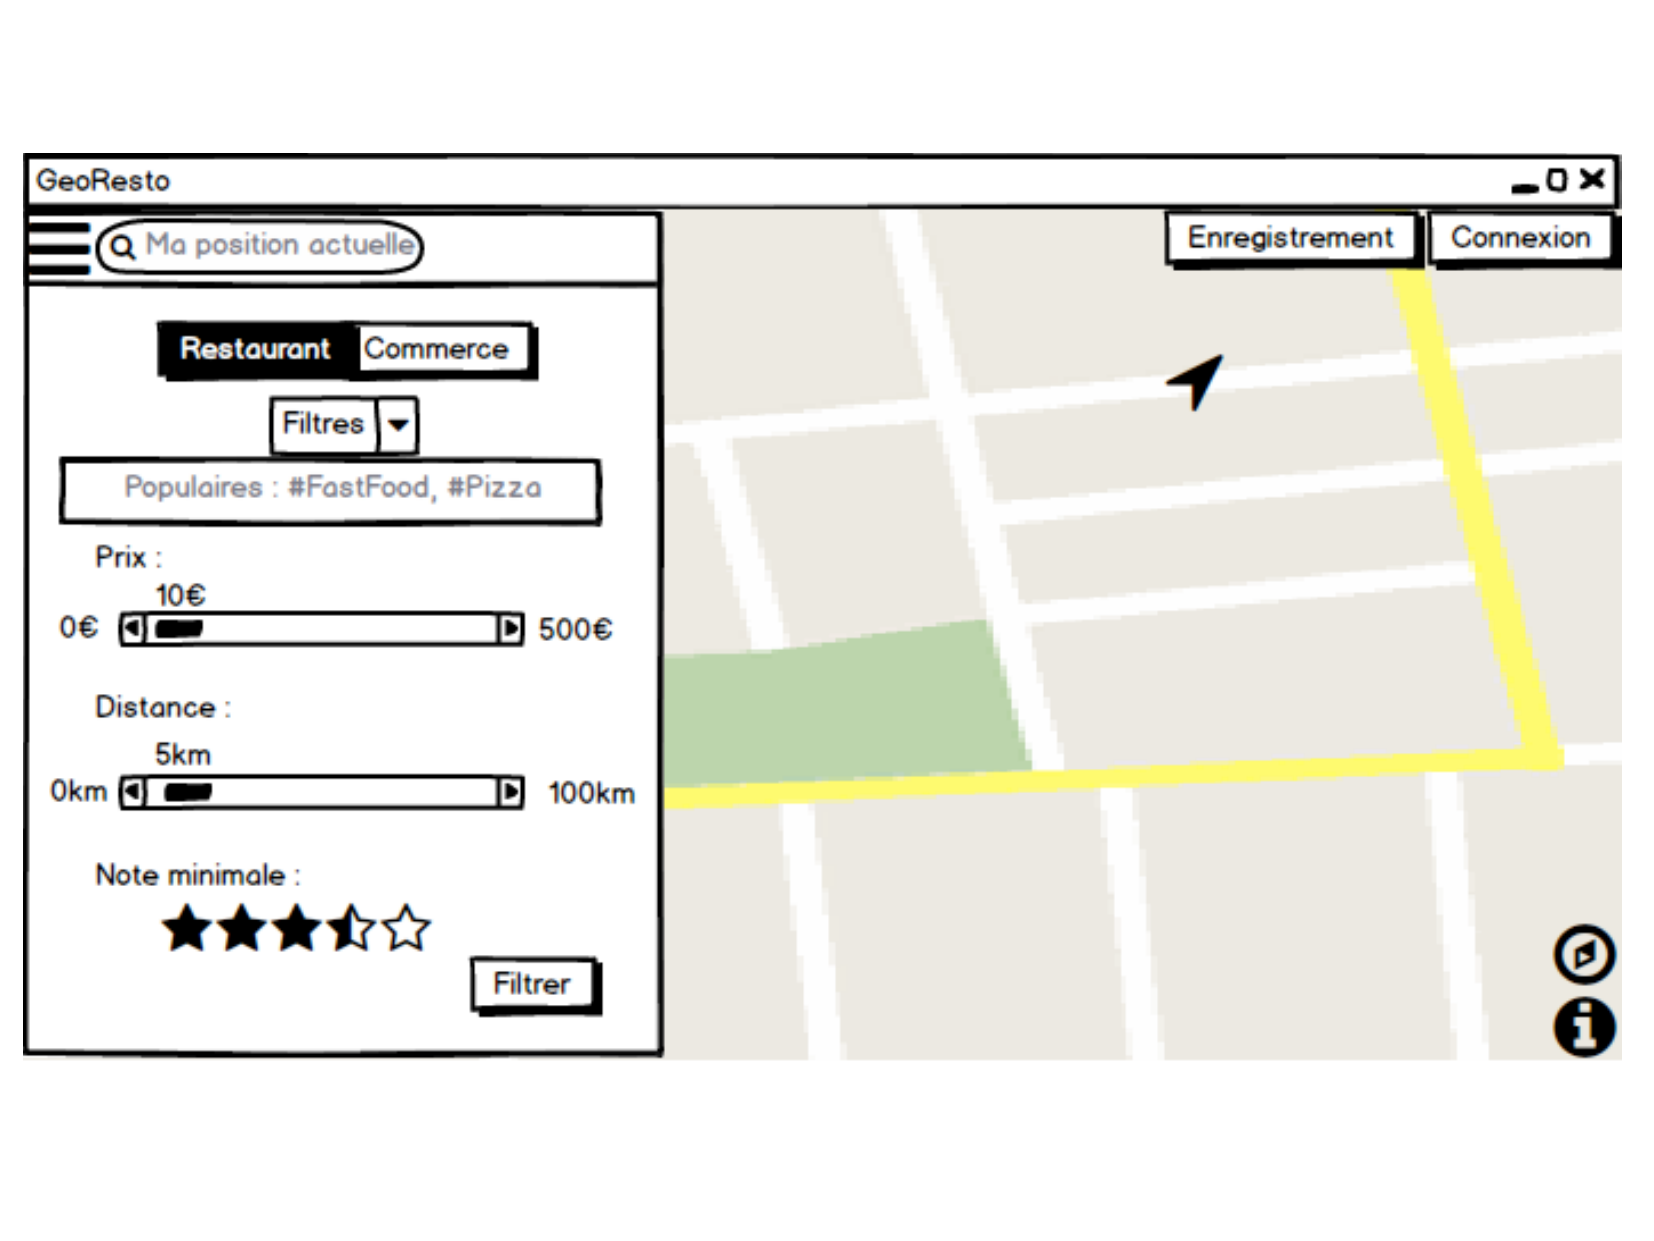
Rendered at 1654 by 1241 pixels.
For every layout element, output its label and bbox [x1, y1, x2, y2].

picture [23, 153, 1622, 1063]
